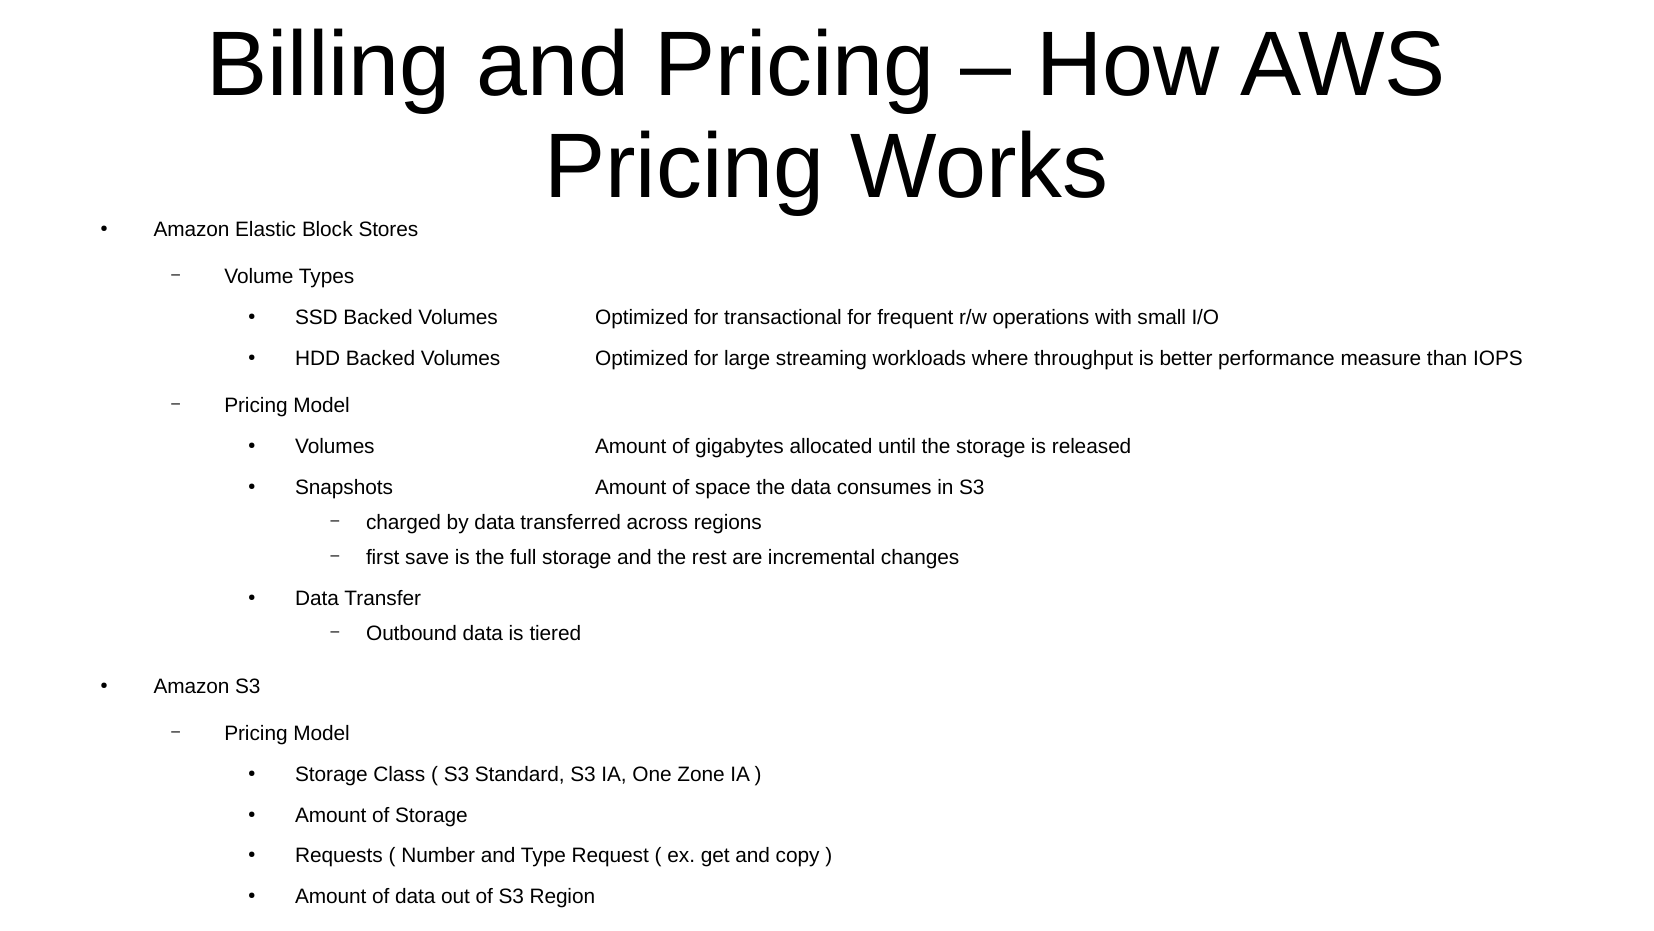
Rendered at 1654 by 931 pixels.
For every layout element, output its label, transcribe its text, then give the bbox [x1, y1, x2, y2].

title Billing and Pricing – How AWS Pricing Works [82, 12, 1571, 217]
list Amazon Elastic Block Stores Volume Types SSD Backed Volumes Optimized for transactional for frequent r/w operations with small I/O HDD Backed Volumes Optimized for large streaming workloads where throughput is better performance measure than IOPS Pricing Model Volumes Amount of gigabytes allocated until the storage is released Snapshots Amount of space the data consumes in S3 charged by data transferred across regions first save is the full storage and the rest are incremental changes Data Transfer Outbound data is tiered Amazon S3 Pricing Model Storage Class ( S3 Standard, S3 IA, One Zone IA ) Amount of Storage Requests ( Number and Type Request ( ex. get and copy ) Amount of data out of S3 Region [82, 217, 1651, 916]
